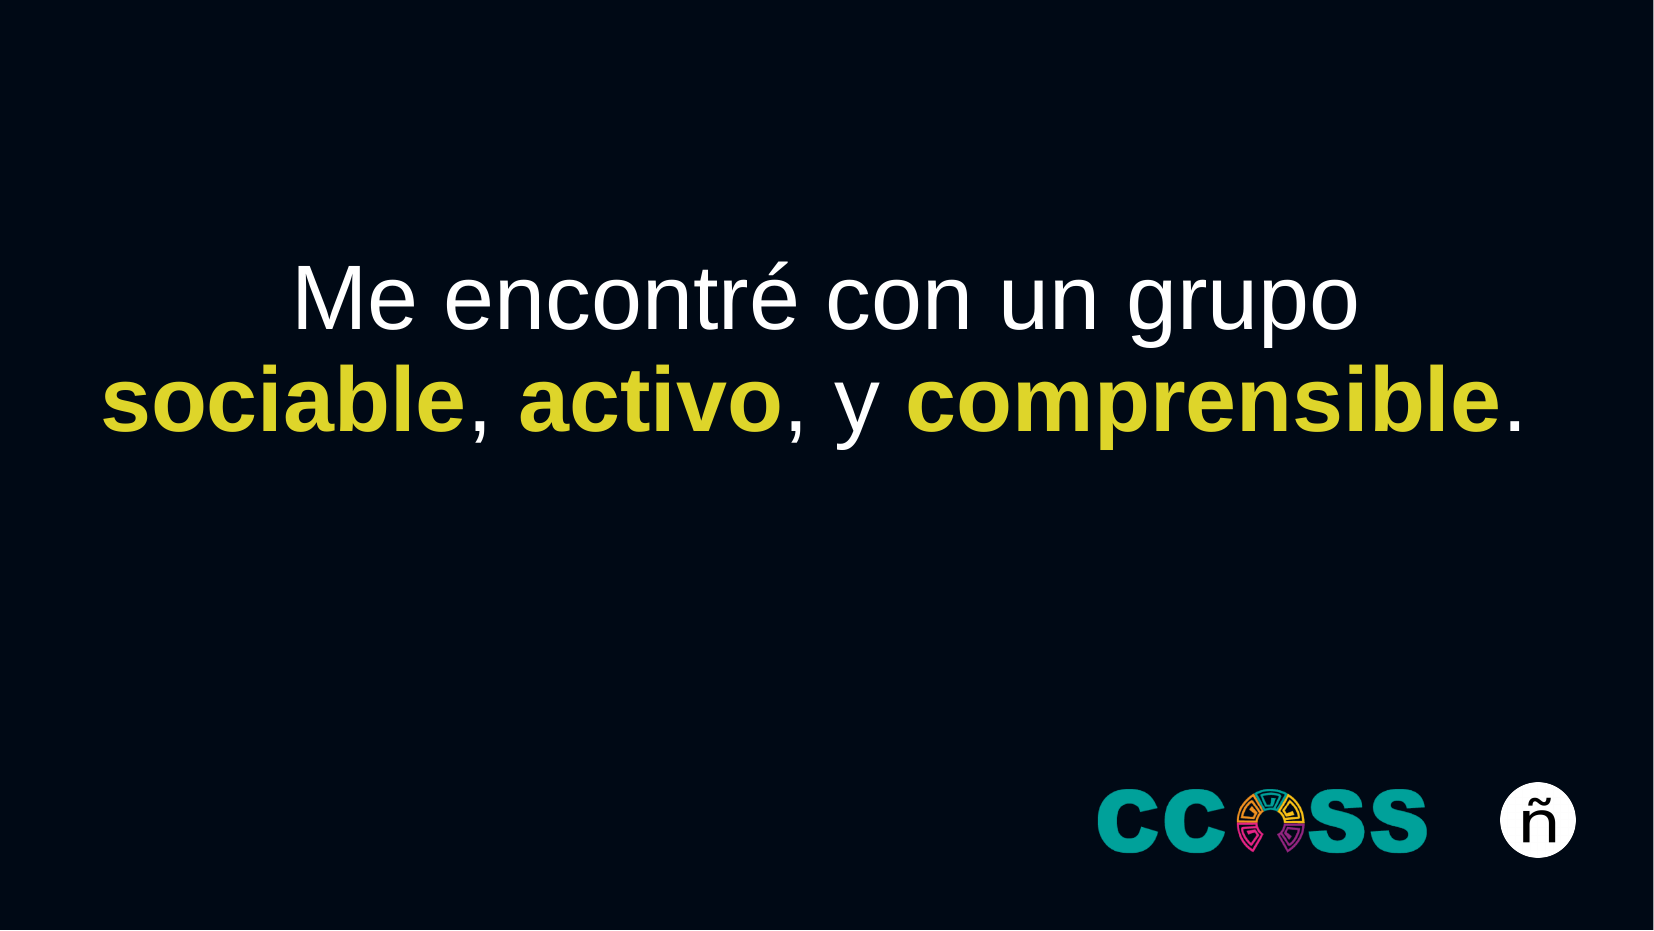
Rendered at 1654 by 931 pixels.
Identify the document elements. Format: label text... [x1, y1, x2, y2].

title Me encontré con un grupo sociable, activo, y comprensible. [82, 195, 1571, 503]
picture [1090, 780, 1436, 861]
picture [1500, 782, 1576, 858]
